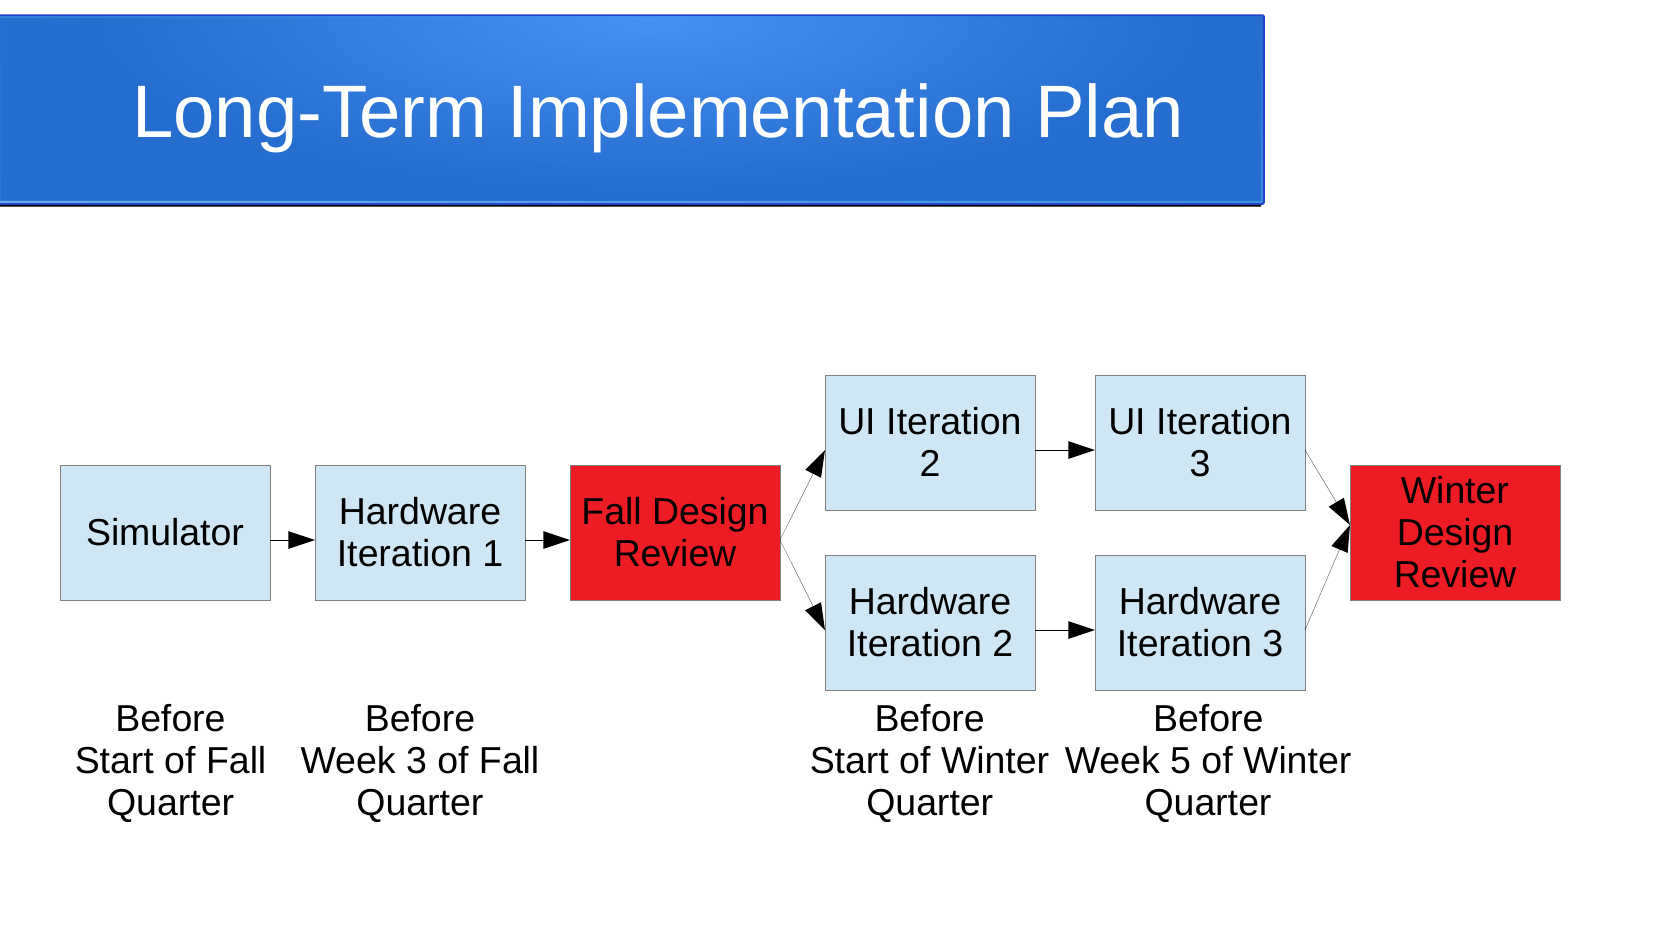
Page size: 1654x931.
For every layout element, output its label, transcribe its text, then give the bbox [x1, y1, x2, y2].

text_box Hardware Iteration 3 [1095, 555, 1306, 690]
title Long-Term Implementation Plan [82, 35, 1235, 189]
text_box Simulator [60, 465, 271, 601]
text_box Fall Design Review [570, 465, 781, 601]
text_box Before Week 5 of Winter Quarter [1050, 690, 1368, 831]
text_box UI Iteration 3 [1095, 375, 1306, 511]
text_box UI Iteration 2 [825, 375, 1036, 511]
text_box Winter Design Review [1350, 465, 1561, 601]
text_box Before Start of Winter Quarter [795, 690, 1050, 831]
text_box Hardware Iteration 1 [315, 465, 526, 601]
text_box Before Start of Fall Quarter [60, 690, 282, 831]
text_box Before Week 3 of Fall Quarter [285, 690, 556, 831]
text_box Hardware Iteration 2 [825, 555, 1036, 690]
